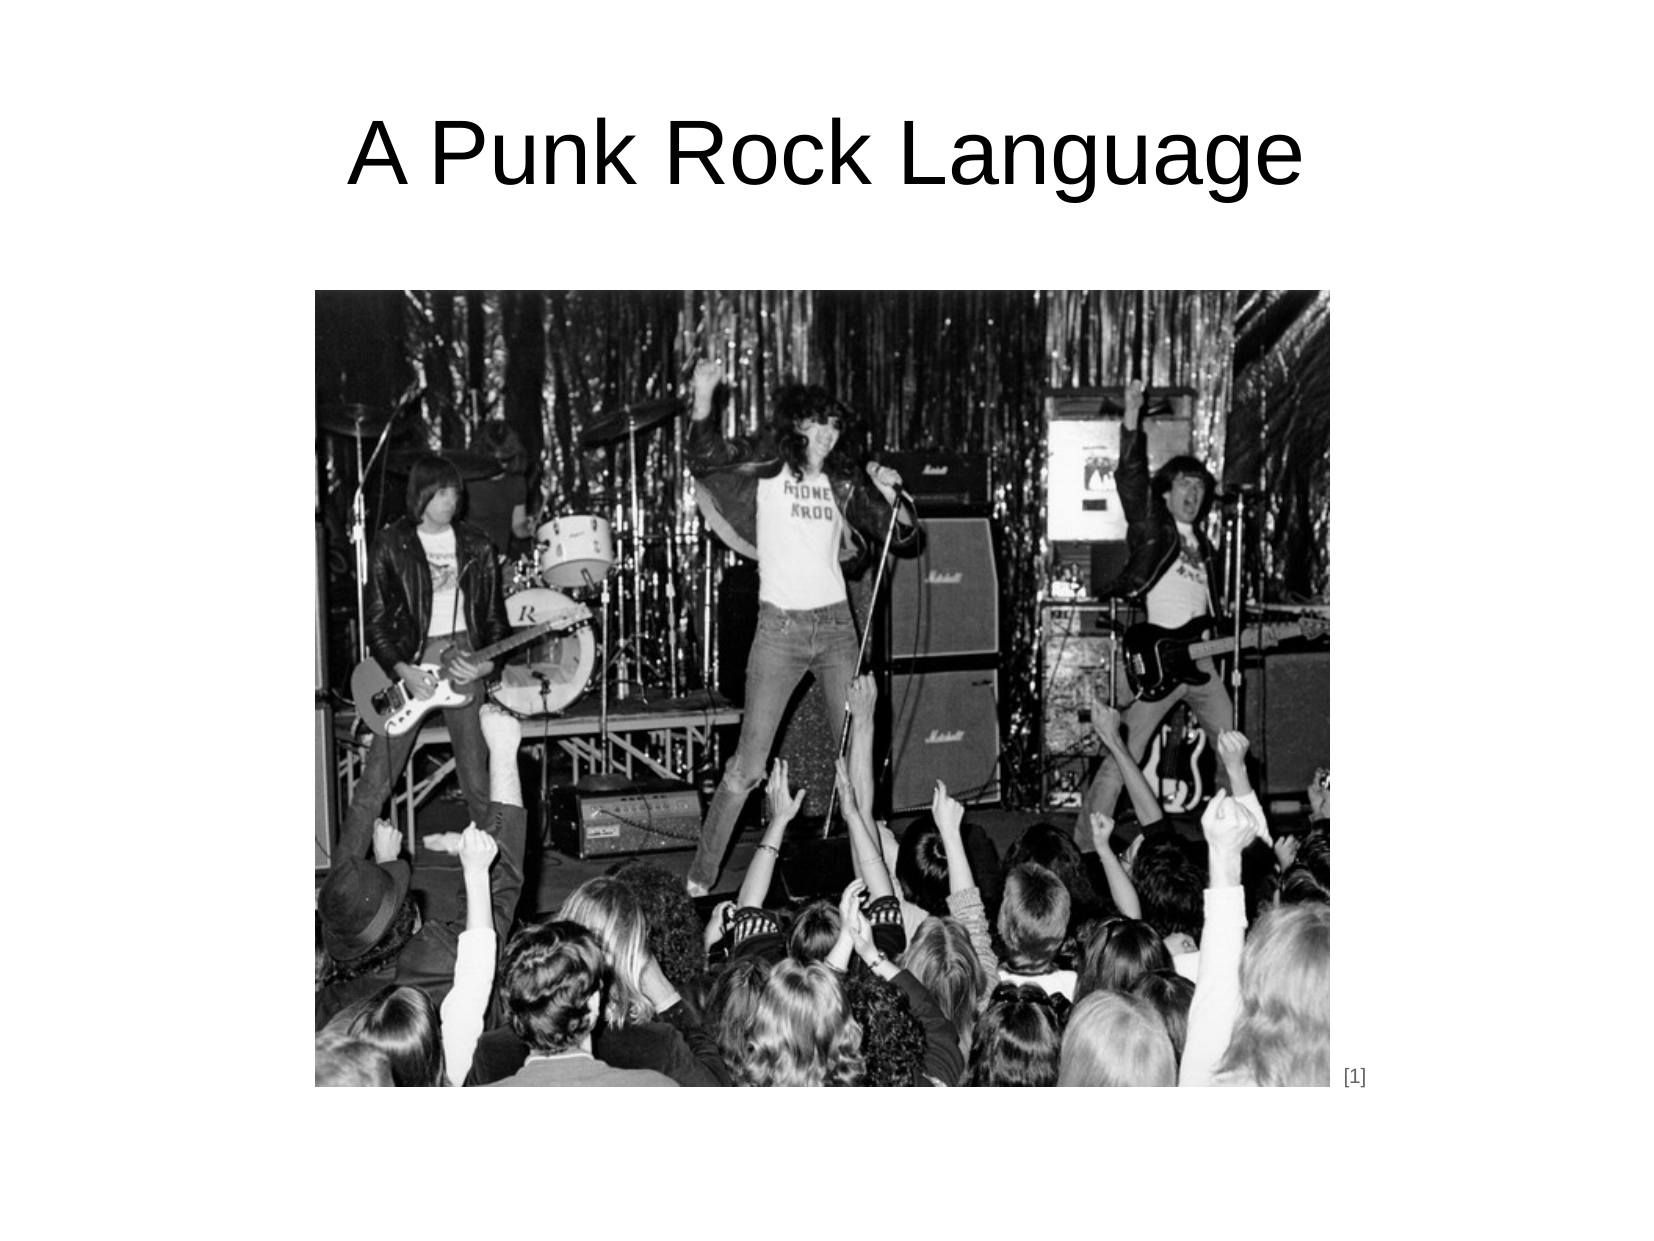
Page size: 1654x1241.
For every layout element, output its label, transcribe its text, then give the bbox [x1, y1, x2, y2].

title A Punk Rock Language [82, 49, 1571, 257]
picture [315, 290, 1330, 1087]
text_box [1] [1328, 1057, 1399, 1100]
